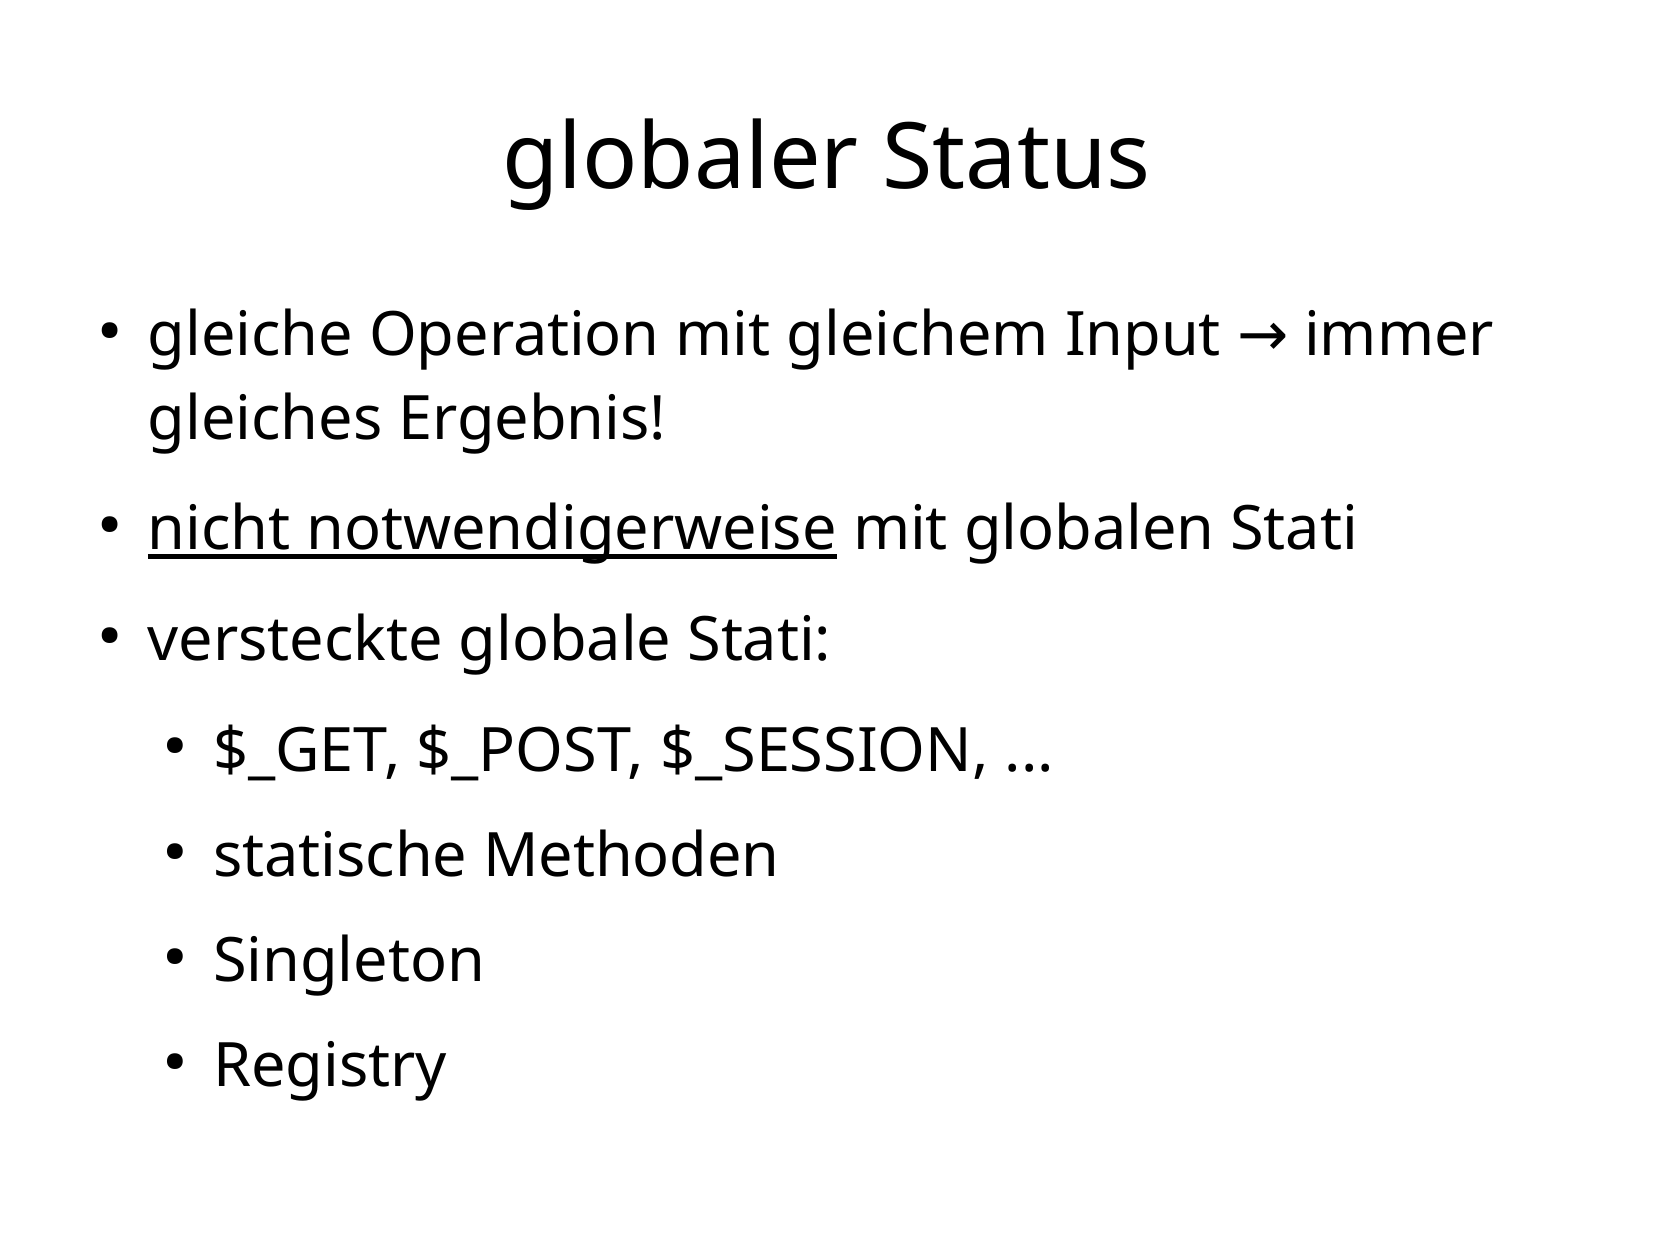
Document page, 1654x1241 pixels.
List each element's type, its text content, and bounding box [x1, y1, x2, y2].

title globaler Status [82, 49, 1571, 257]
list gleiche Operation mit gleichem Input → immer gleiches Ergebnis! nicht notwendigerweise mit globalen Stati versteckte globale Stati: $_GET, $_POST, $_SESSION, ... statische Methoden Singleton Registry [82, 290, 1571, 1109]
